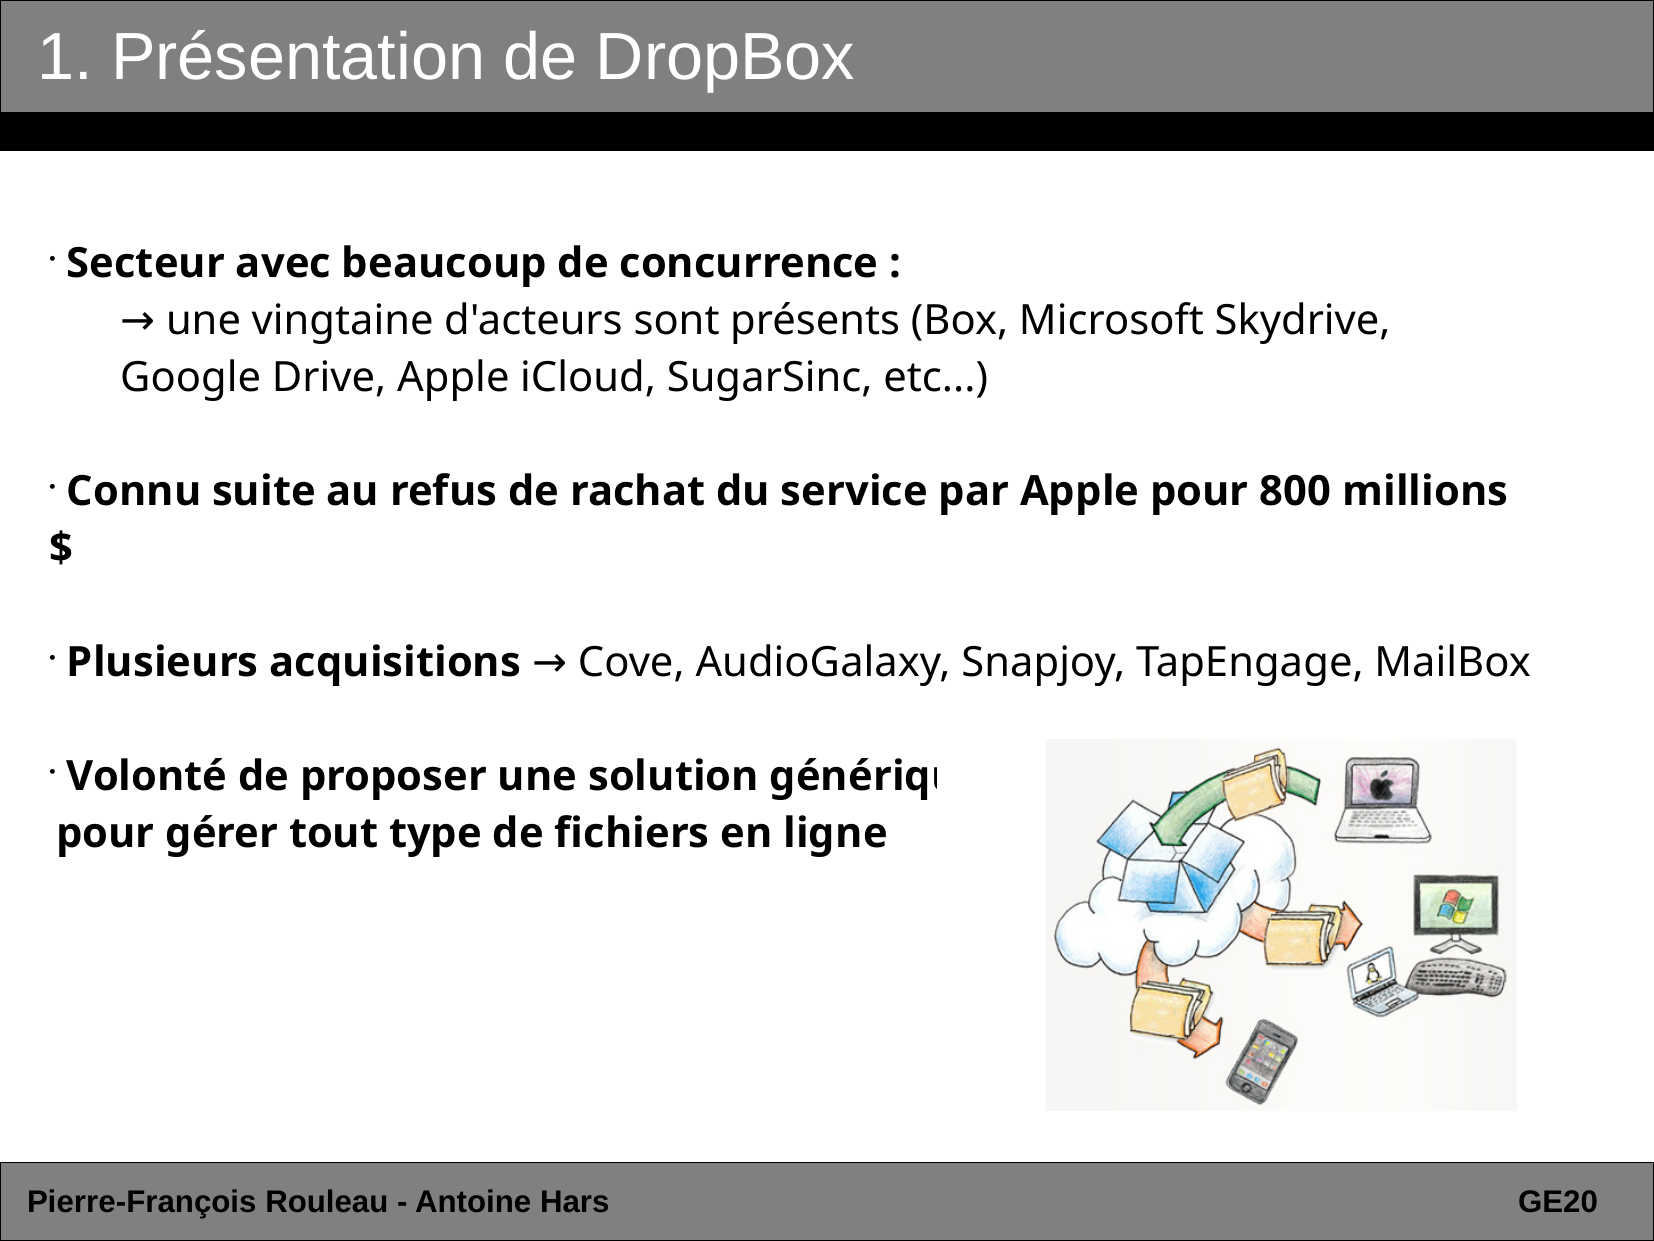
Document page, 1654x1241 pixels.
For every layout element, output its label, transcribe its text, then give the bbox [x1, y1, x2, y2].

text_box [0, 0, 1654, 151]
text_box GE20 [1462, 1162, 1654, 1241]
text_box [638, 1162, 1462, 1241]
picture [937, 739, 1619, 1111]
text_box Pierre-François Rouleau - Antoine Hars [0, 1162, 638, 1241]
title 1. Présentation de DropBox [37, 0, 1526, 113]
subtitle Secteur avec beaucoup de concurrence : → une vingtaine d'acteurs sont présents (Box, Microsoft Skydrive, Google Drive, Apple iCloud, SugarSinc, etc...) Connu suite au refus de rachat du service par Apple pour 800 millions $ Plusieurs acquisitions → Cove, AudioGalaxy, Snapjoy, TapEngage, MailBox Volonté de proposer une solution générique pour gérer tout type de fichiers en ligne [49, 193, 1538, 1013]
